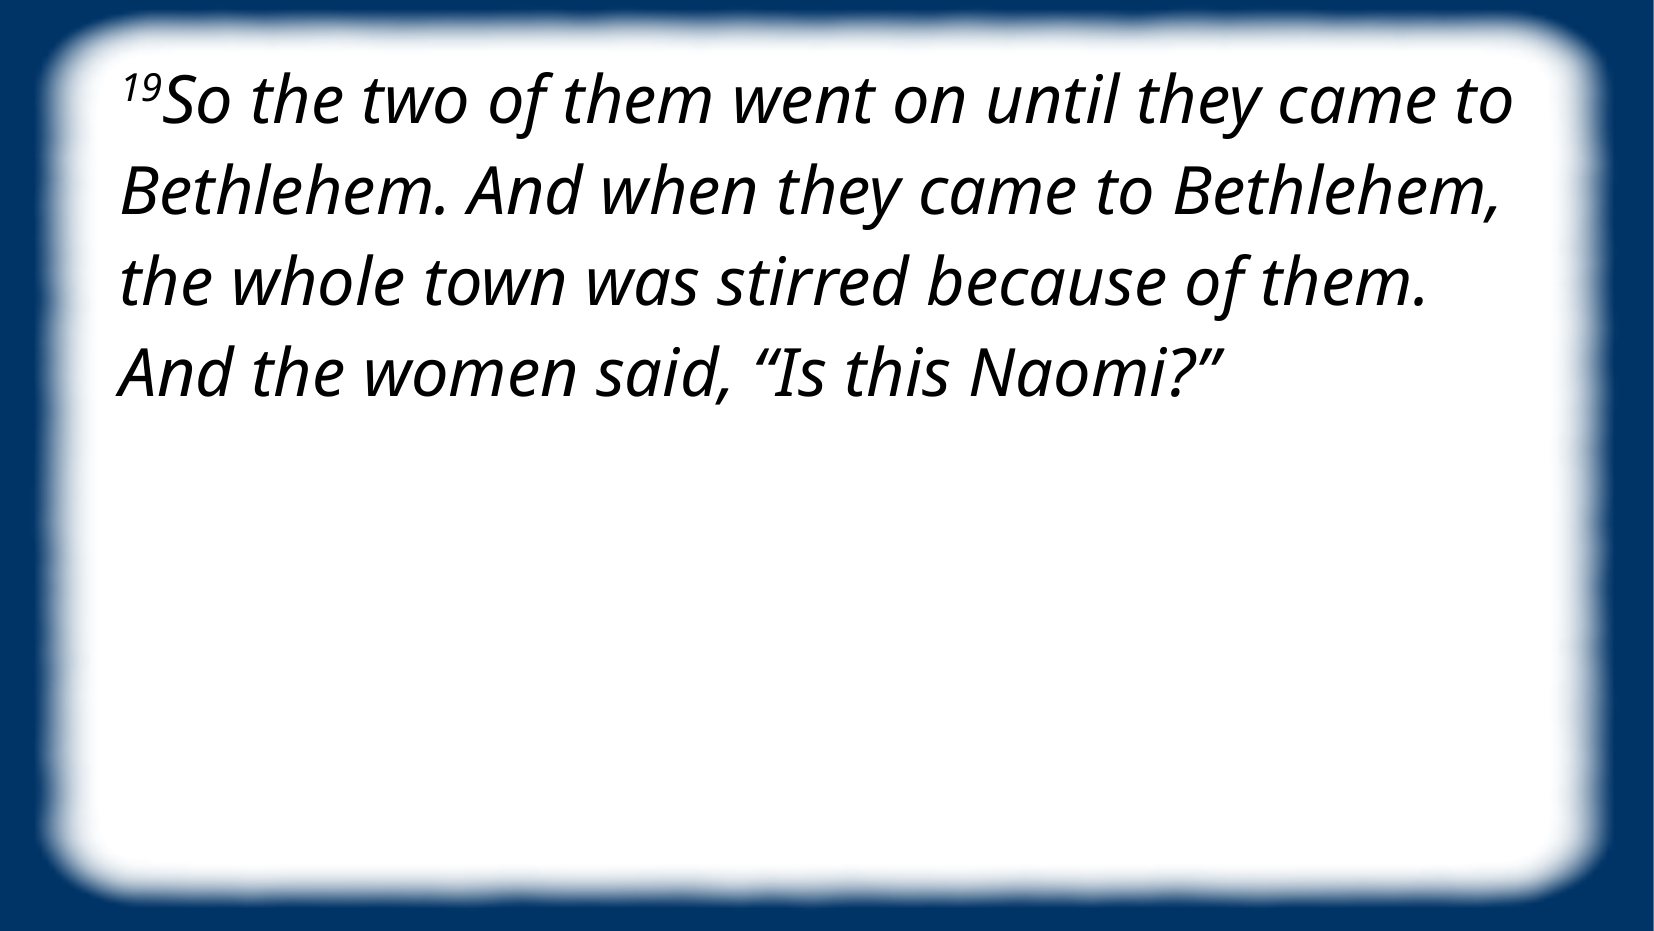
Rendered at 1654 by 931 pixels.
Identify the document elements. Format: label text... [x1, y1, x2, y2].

text_box 19So the two of them went on until they came to Bethlehem. And when they came to Bethlehem, the whole town was stirred because of them. And the women said, “Is this Naomi?” [105, 45, 1546, 504]
picture [0, 0, 1654, 931]
